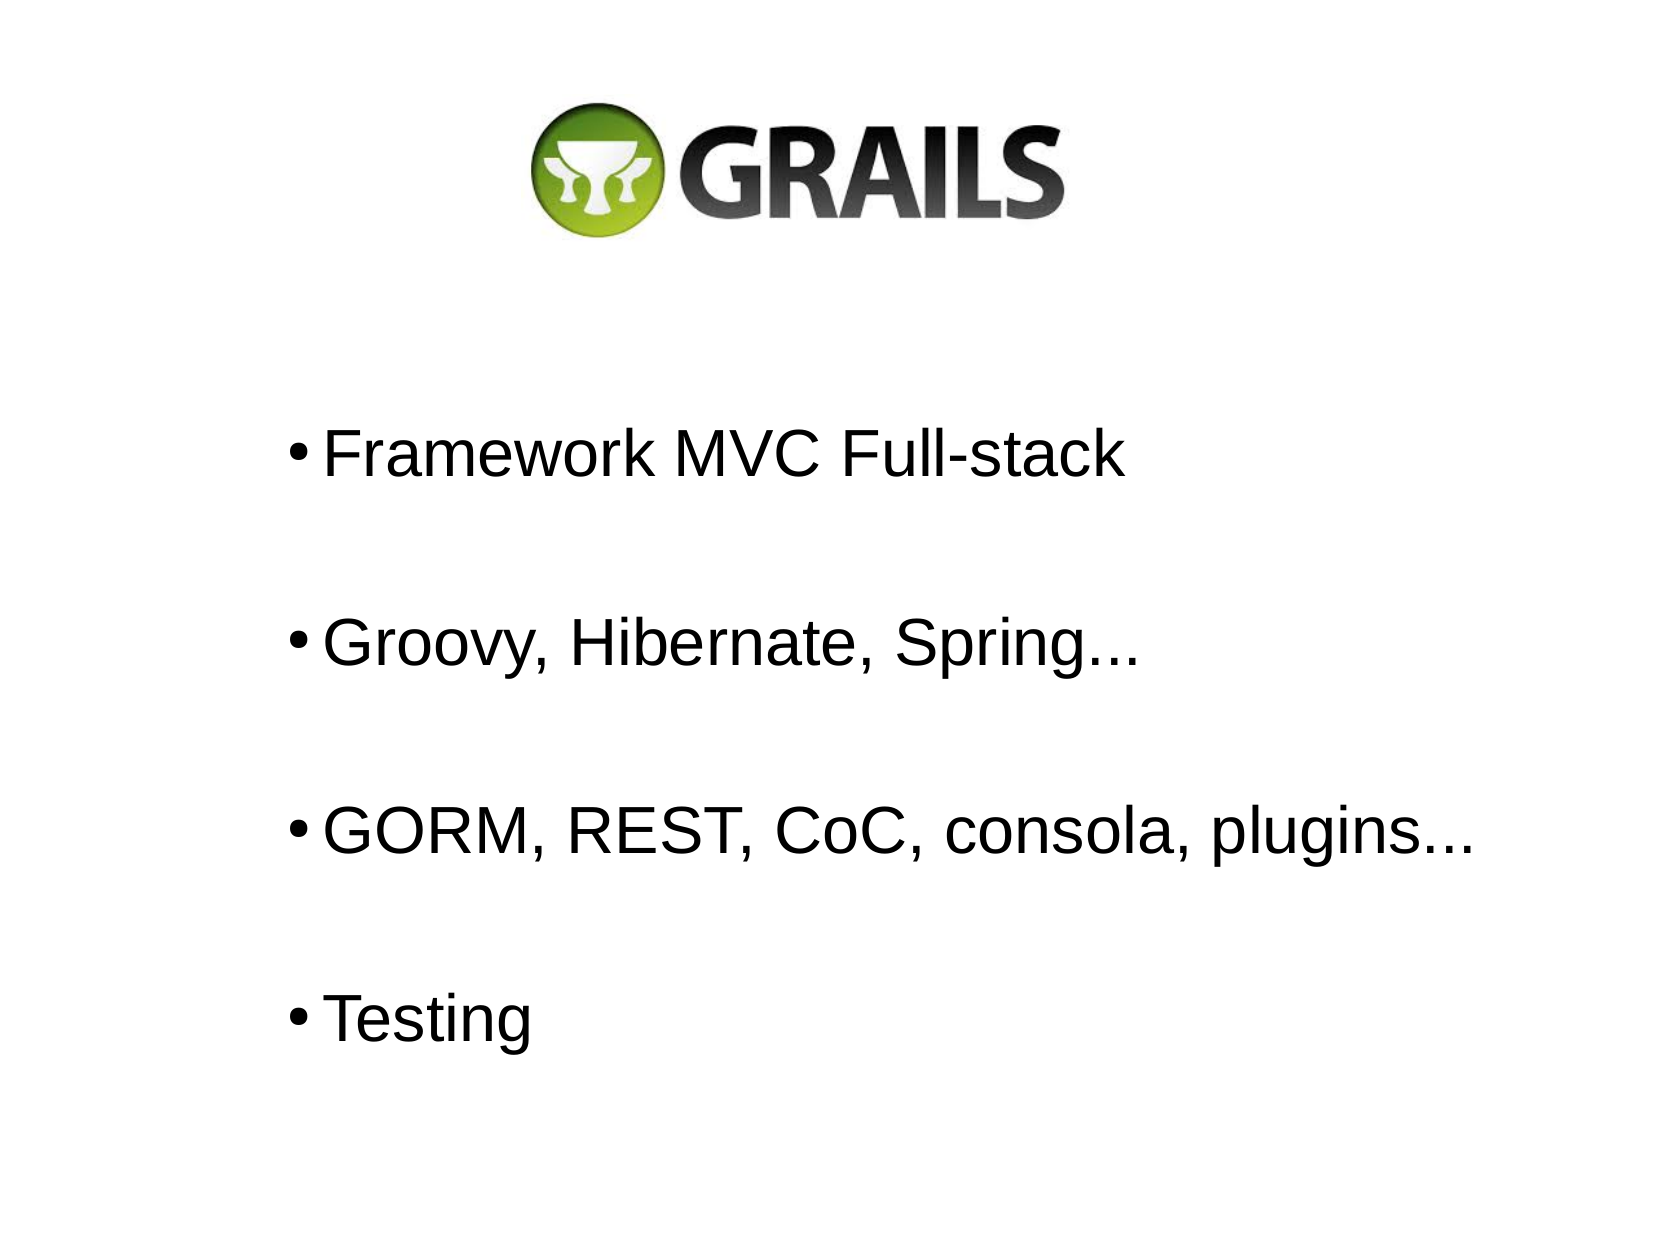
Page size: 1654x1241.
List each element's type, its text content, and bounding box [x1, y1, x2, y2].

subtitle Framework MVC Full-stack Groovy, Hibernate, Spring... GORM, REST, CoC, consola, plugins... Testing [162, 416, 1652, 1136]
title [82, 49, 1571, 257]
picture [521, 94, 1072, 248]
